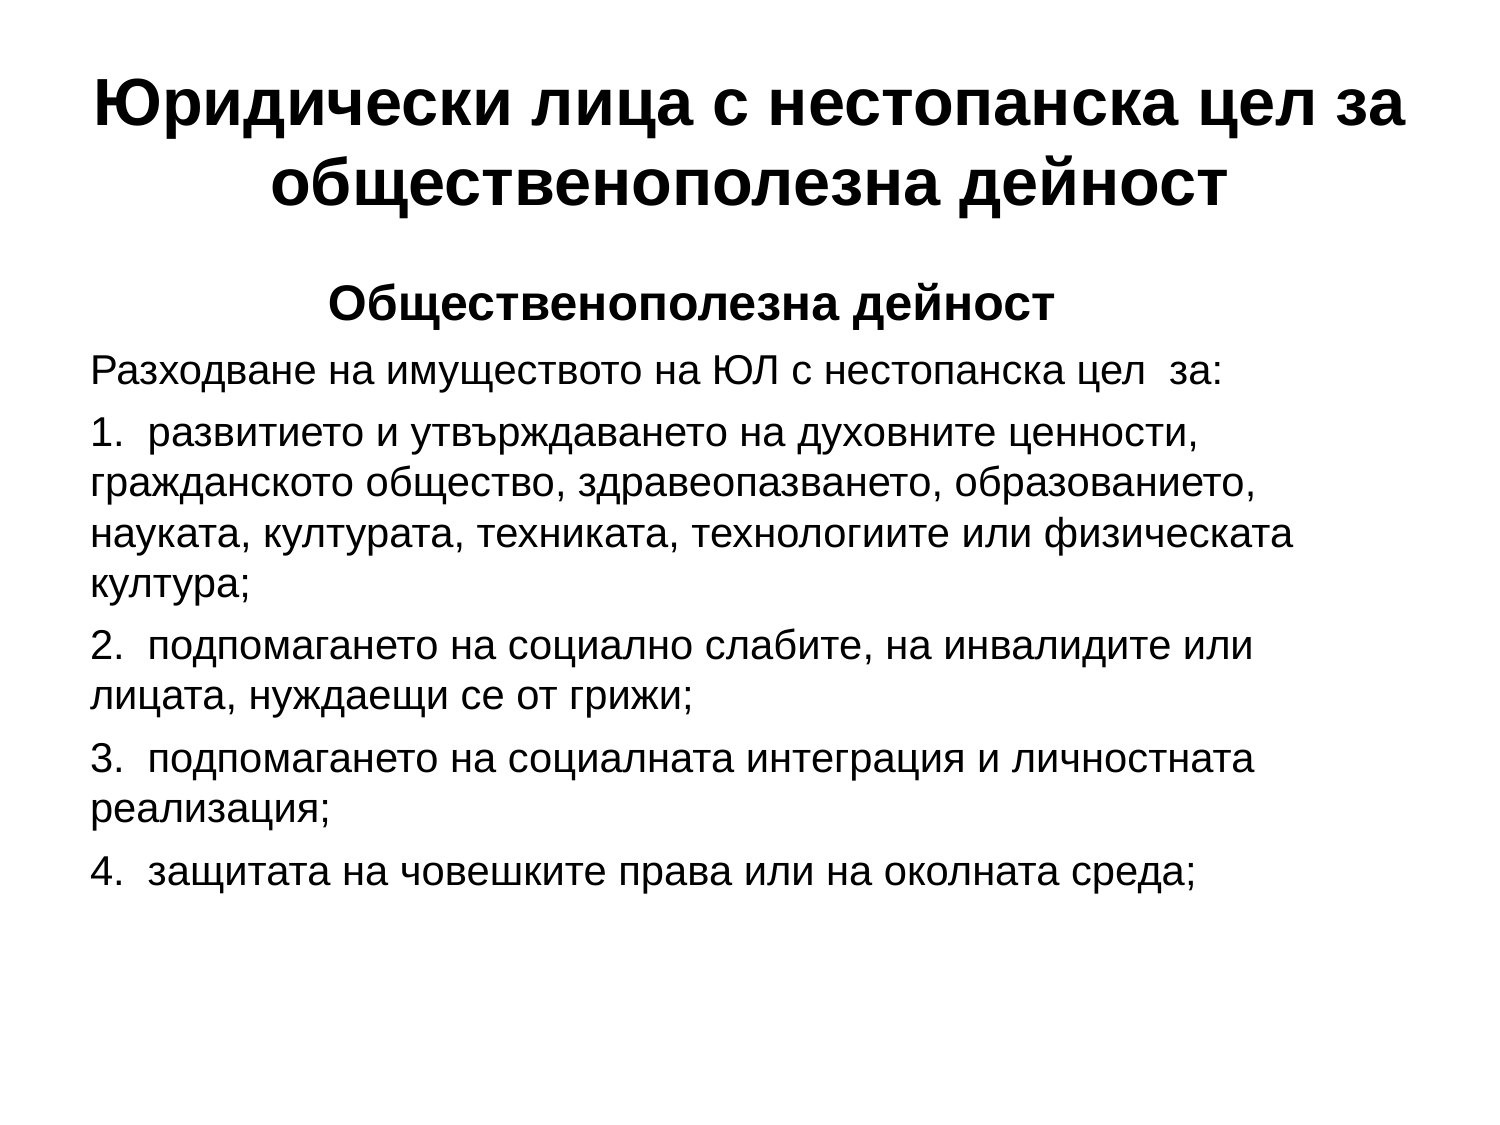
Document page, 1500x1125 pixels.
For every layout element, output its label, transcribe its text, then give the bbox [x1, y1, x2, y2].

list Общественополезна дейност Разходване на имуществото на ЮЛ с нестопанска цел за: 1. развитието и утвърждаването на духовните ценности, гражданското общество, здравеопазването, образованието, науката, културата, техниката, технологиите или физическата култура; 2. подпомагането на социално слабите, на инвалидите или лицата, нуждаещи се от грижи; 3. подпомагането на социалната интеграция и личностната реализация; 4. защитата на човешките права или на околната среда; [75, 262, 1426, 1005]
title Юридически лица с нестопанска цел за общественополезна дейност [75, 45, 1426, 233]
